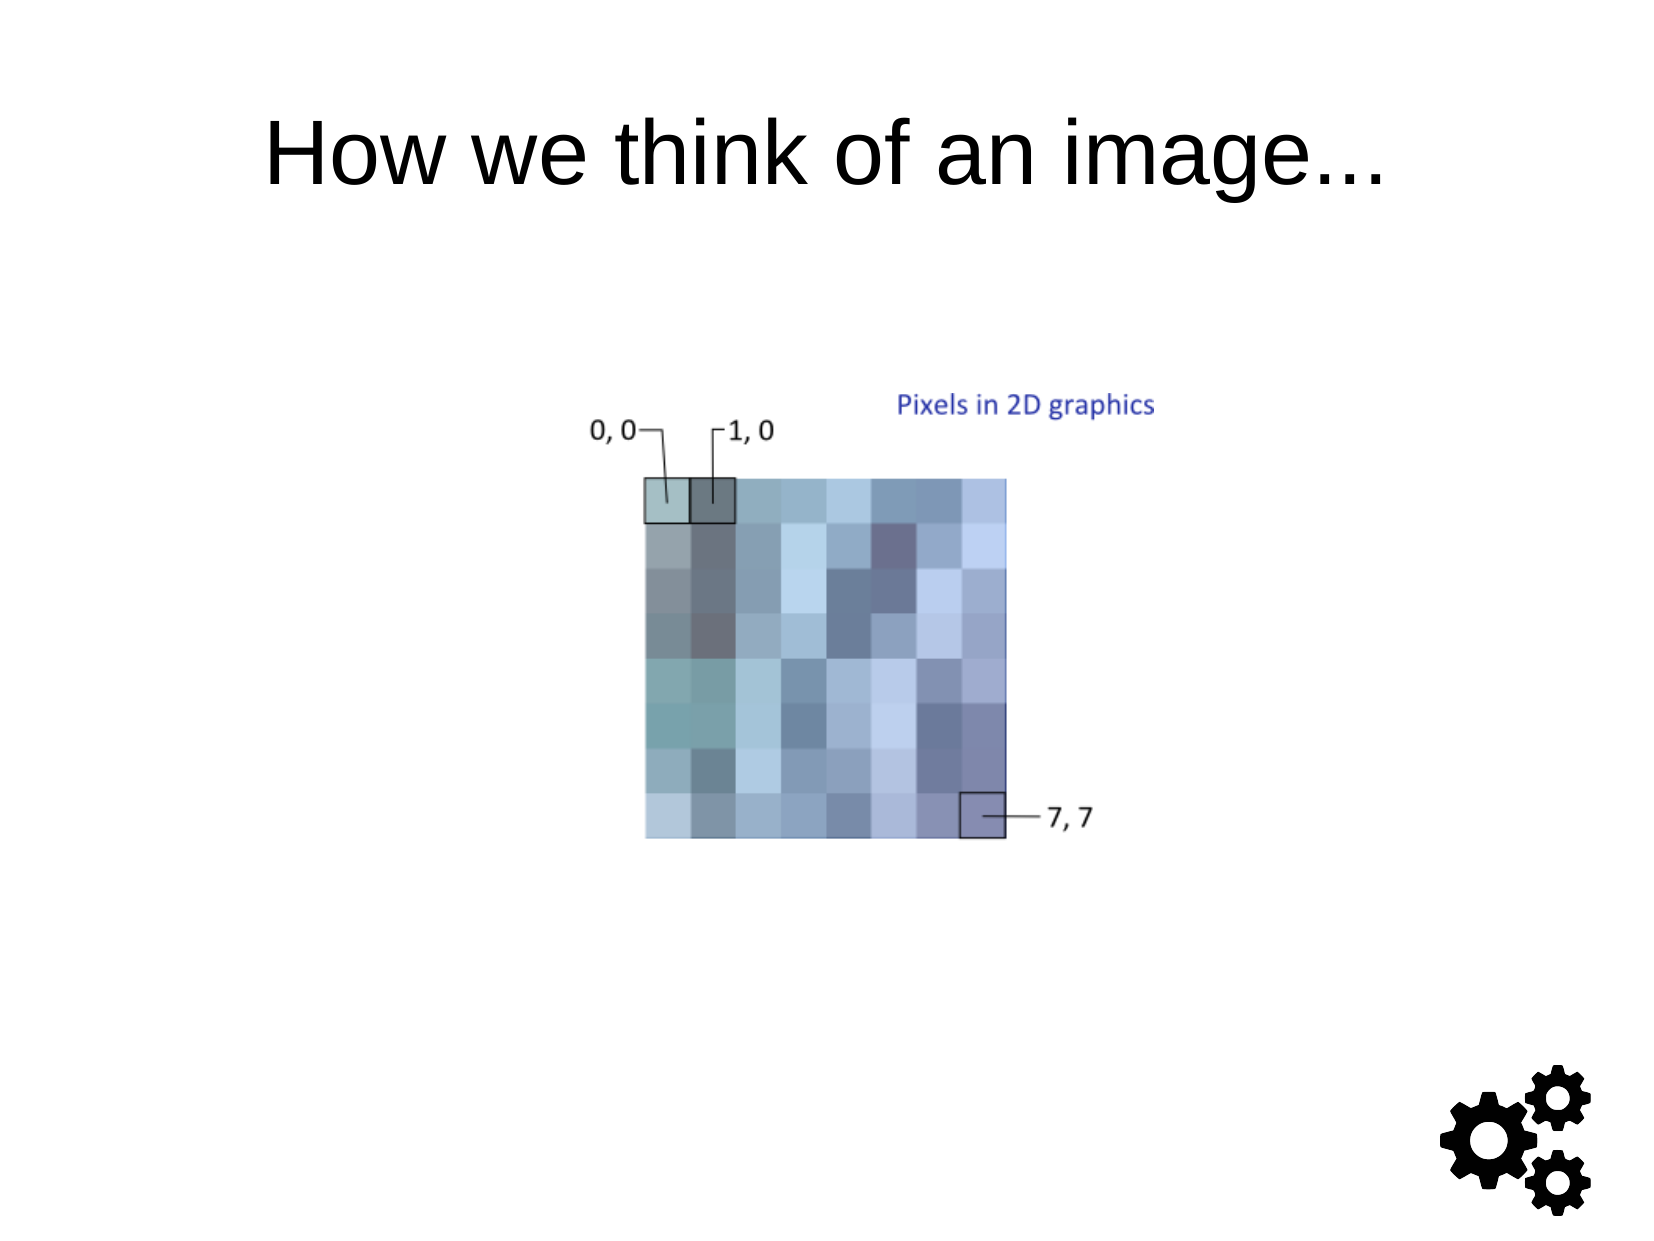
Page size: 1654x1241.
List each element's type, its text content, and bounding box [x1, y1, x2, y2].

picture [512, 393, 1154, 854]
title How we think of an image... [82, 49, 1571, 257]
picture [1440, 1065, 1591, 1216]
